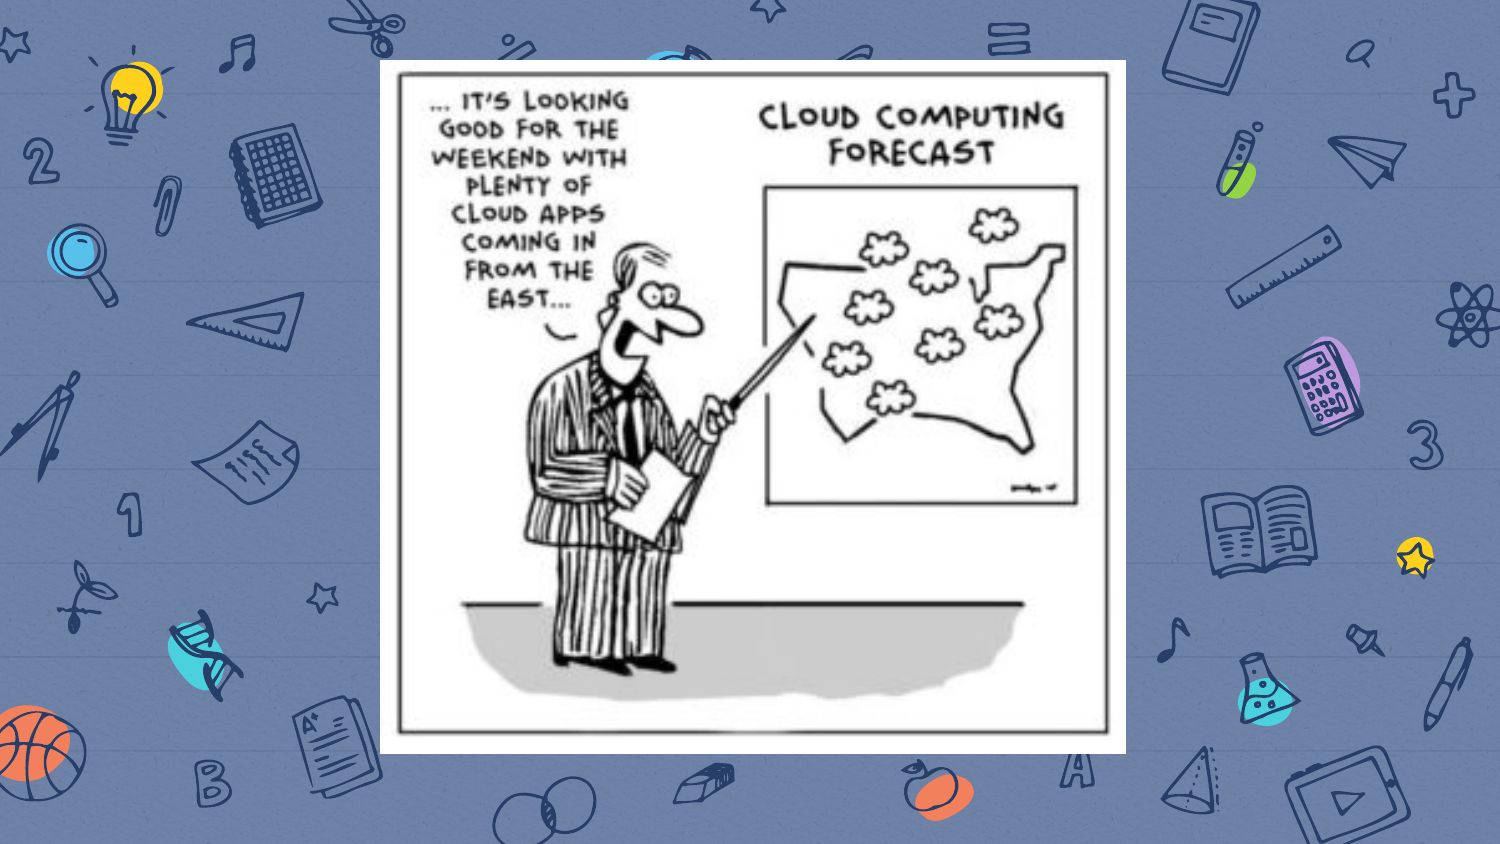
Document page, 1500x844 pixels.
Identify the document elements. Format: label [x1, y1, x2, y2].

picture [380, 60, 1126, 754]
